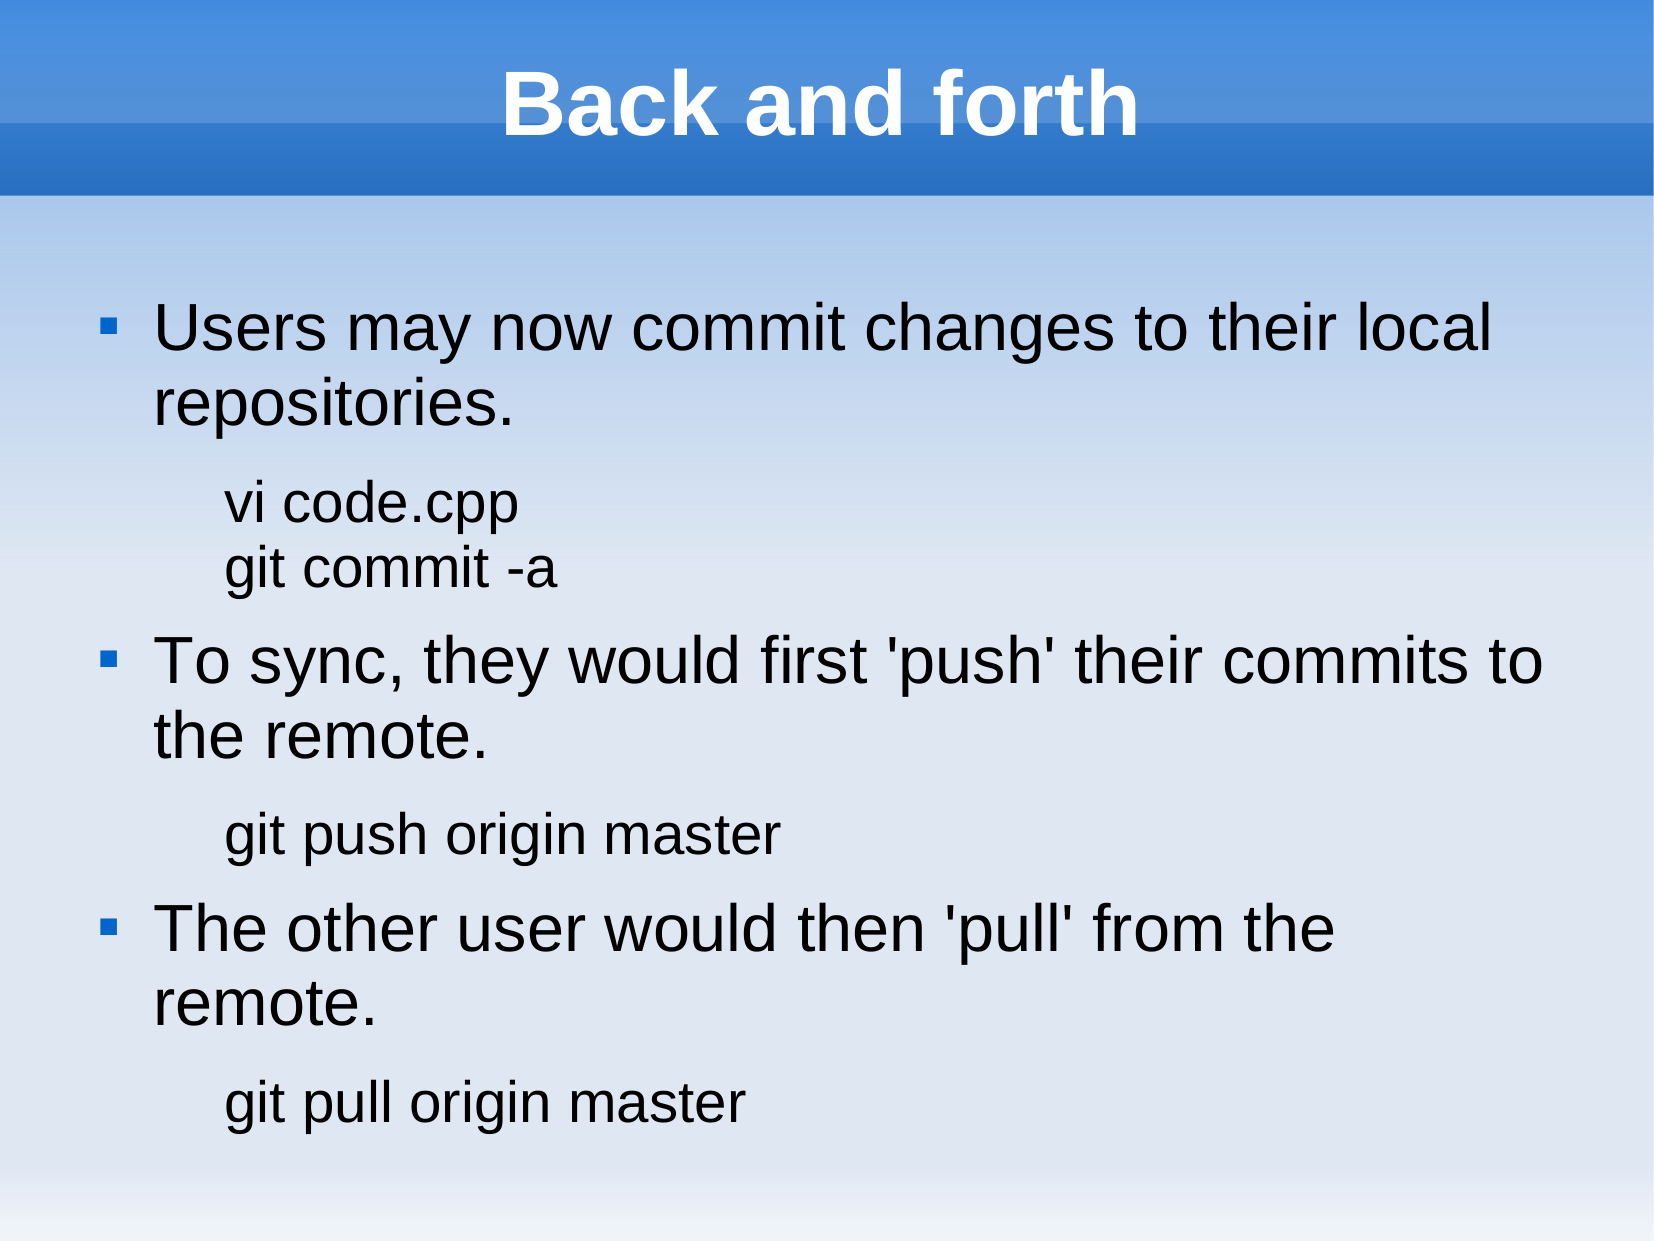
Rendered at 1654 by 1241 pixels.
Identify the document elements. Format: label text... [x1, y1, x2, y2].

picture [0, 0, 1654, 1241]
title Back and forth [76, 0, 1565, 208]
list Users may now commit changes to their local repositories. vi code.cpp git commit -a To sync, they would first 'push' their commits to the remote. git push origin master The other user would then 'pull' from the remote. git pull origin master [82, 290, 1571, 1136]
